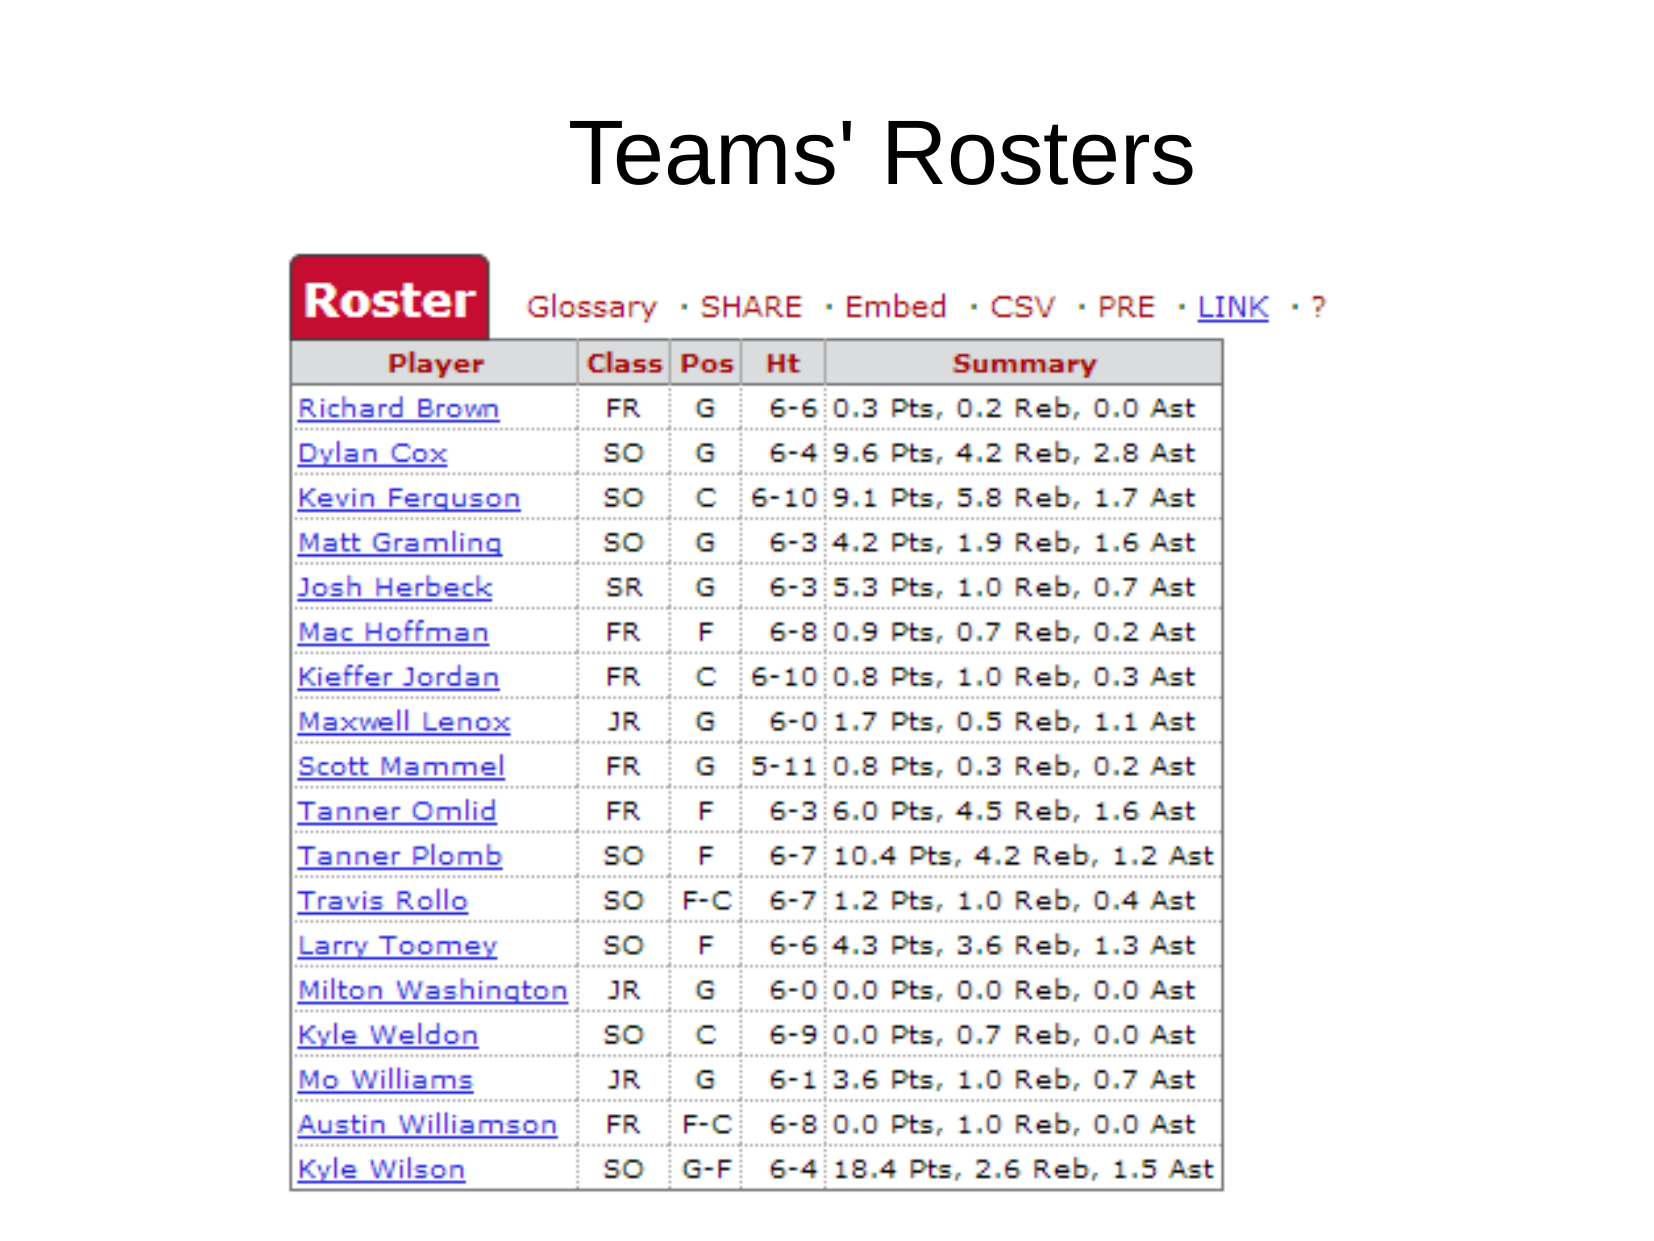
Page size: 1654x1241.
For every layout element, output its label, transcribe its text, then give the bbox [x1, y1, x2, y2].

title Teams' Rosters [82, 49, 1571, 257]
picture [285, 239, 1338, 1201]
